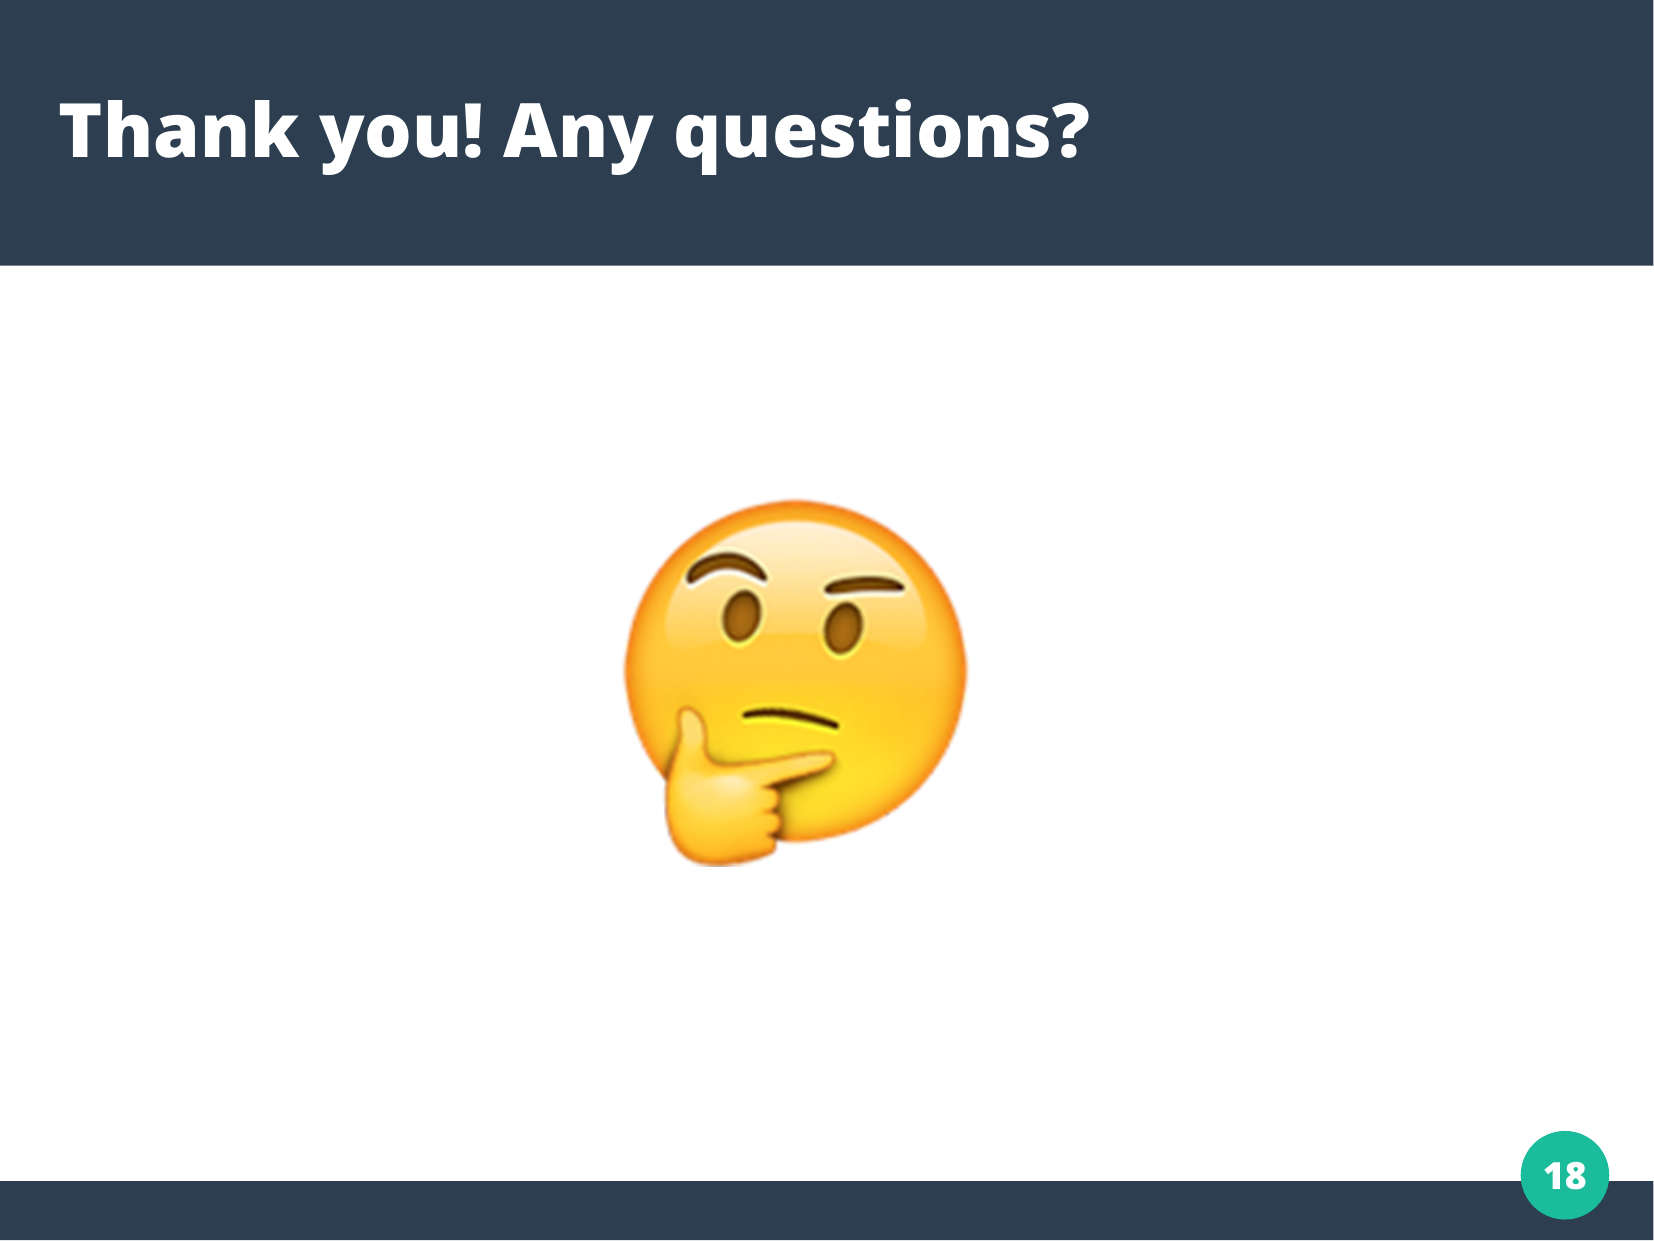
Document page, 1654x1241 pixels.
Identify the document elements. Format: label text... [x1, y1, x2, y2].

picture [405, 398, 1187, 946]
title Thank you! Any questions? [59, 49, 1595, 207]
